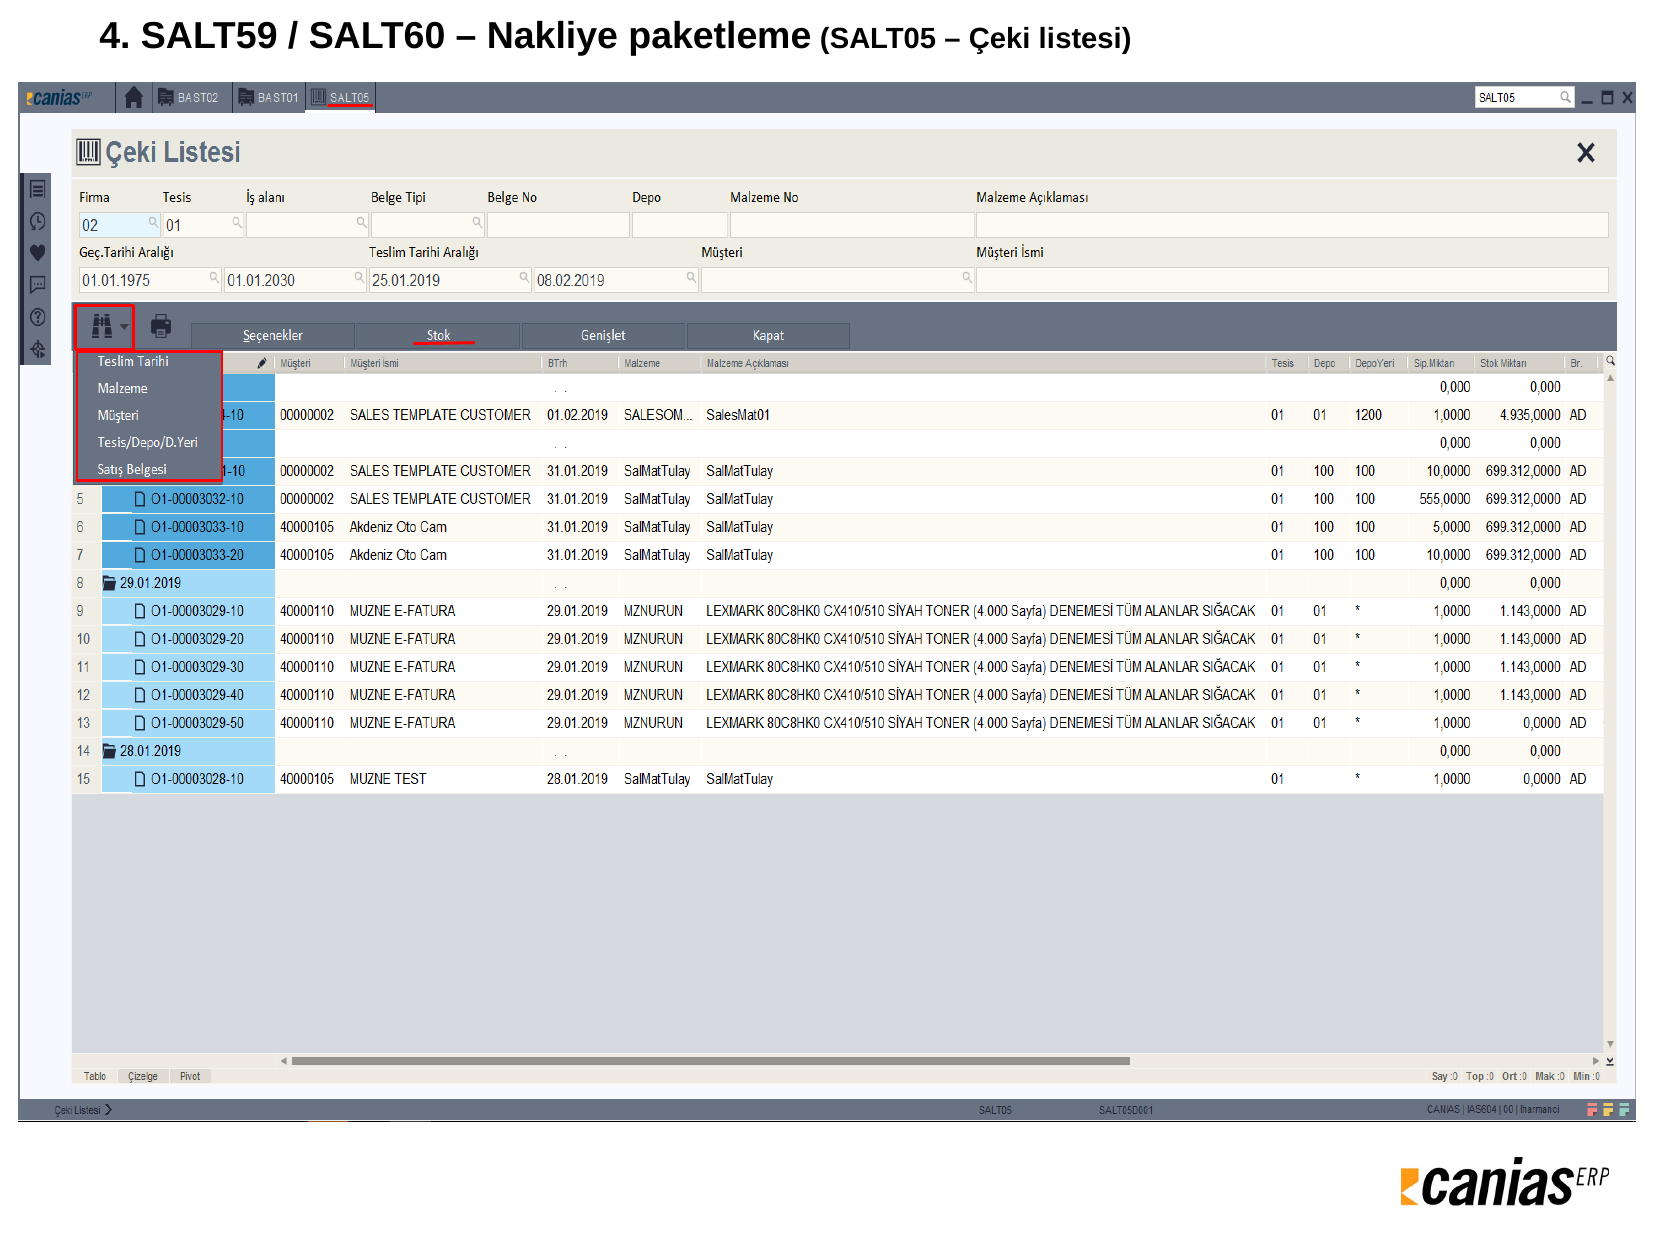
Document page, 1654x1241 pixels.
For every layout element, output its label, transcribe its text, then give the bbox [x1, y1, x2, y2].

text_box 4. SALT59 / SALT60 – Nakliye paketleme (SALT05 – Çeki listesi) [10, 6, 1625, 65]
picture [18, 82, 1636, 1123]
picture [1375, 1139, 1635, 1223]
